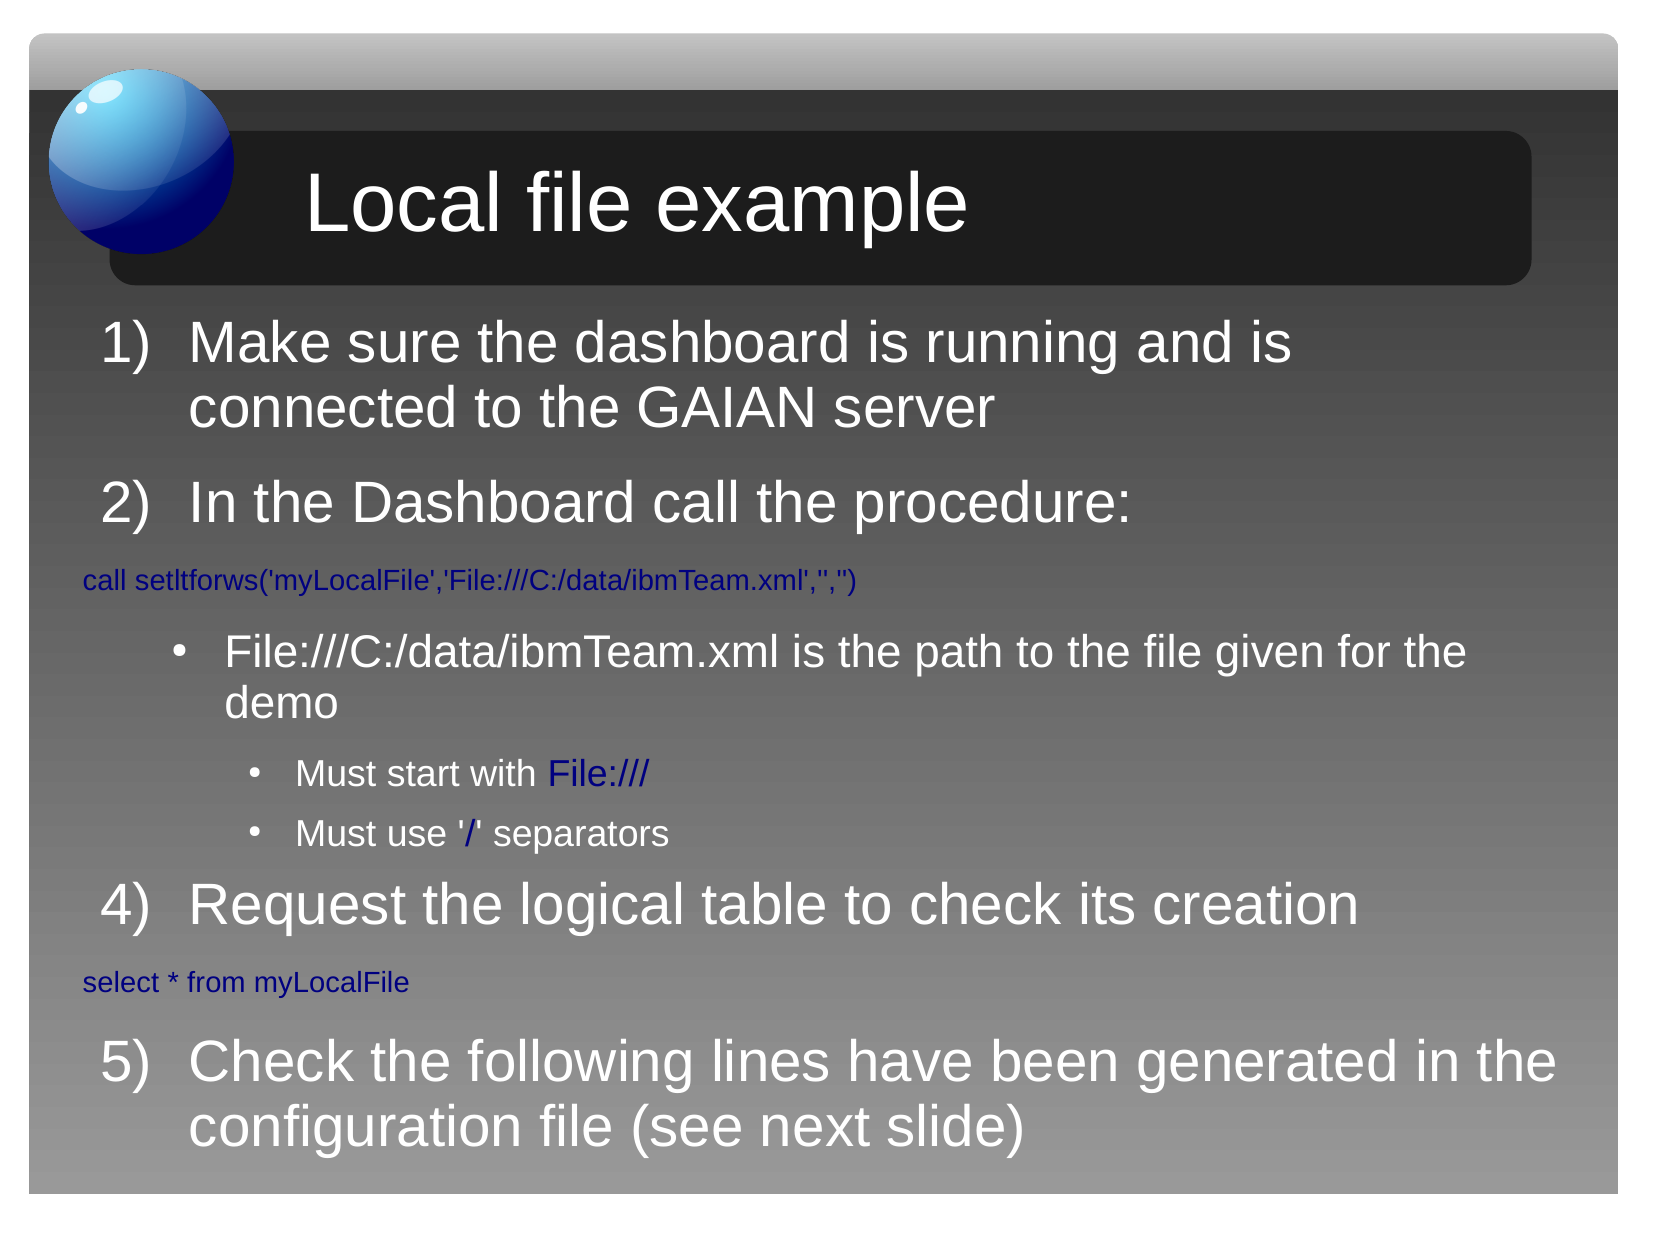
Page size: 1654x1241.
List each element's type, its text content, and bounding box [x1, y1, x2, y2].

title Local file example [82, 137, 1571, 267]
picture [29, 57, 253, 266]
list Make sure the dashboard is running and is connected to the GAIAN server In the Dashboard call the procedure: call setltforws('myLocalFile','File:///C:/data/ibmTeam.xml','','') File:///C:/data/ibmTeam.xml is the path to the file given for the demo Must start with File:/// Must use '/' separators Request the logical table to check its creation select * from myLocalFile Check the following lines have been generated in the configuration file (see next slide) [82, 309, 1571, 1241]
